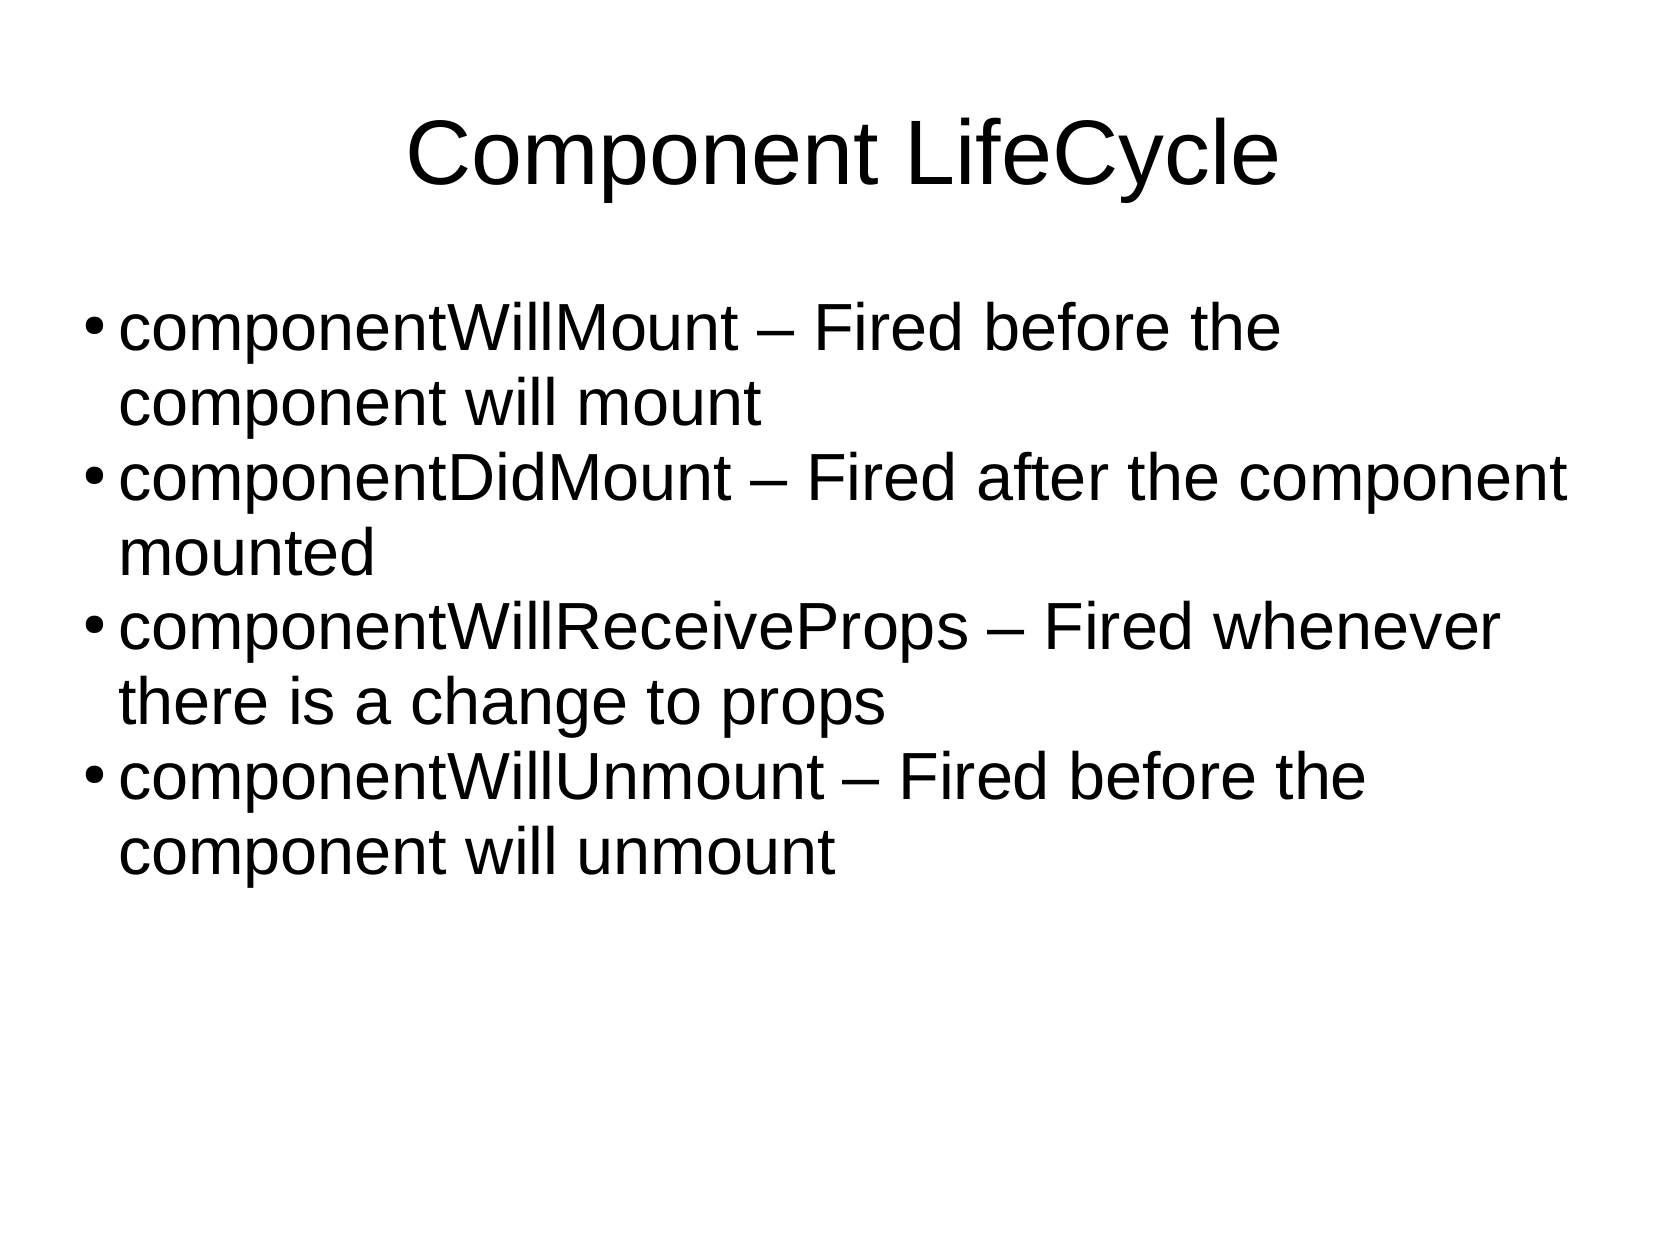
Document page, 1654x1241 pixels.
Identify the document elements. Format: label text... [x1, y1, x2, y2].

subtitle componentWillMount – Fired before the component will mount componentDidMount – Fired after the component mounted componentWillReceiveProps – Fired whenever there is a change to props componentWillUnmount – Fired before the component will unmount [82, 290, 1571, 1010]
title Component LifeCycle [82, 49, 1571, 257]
